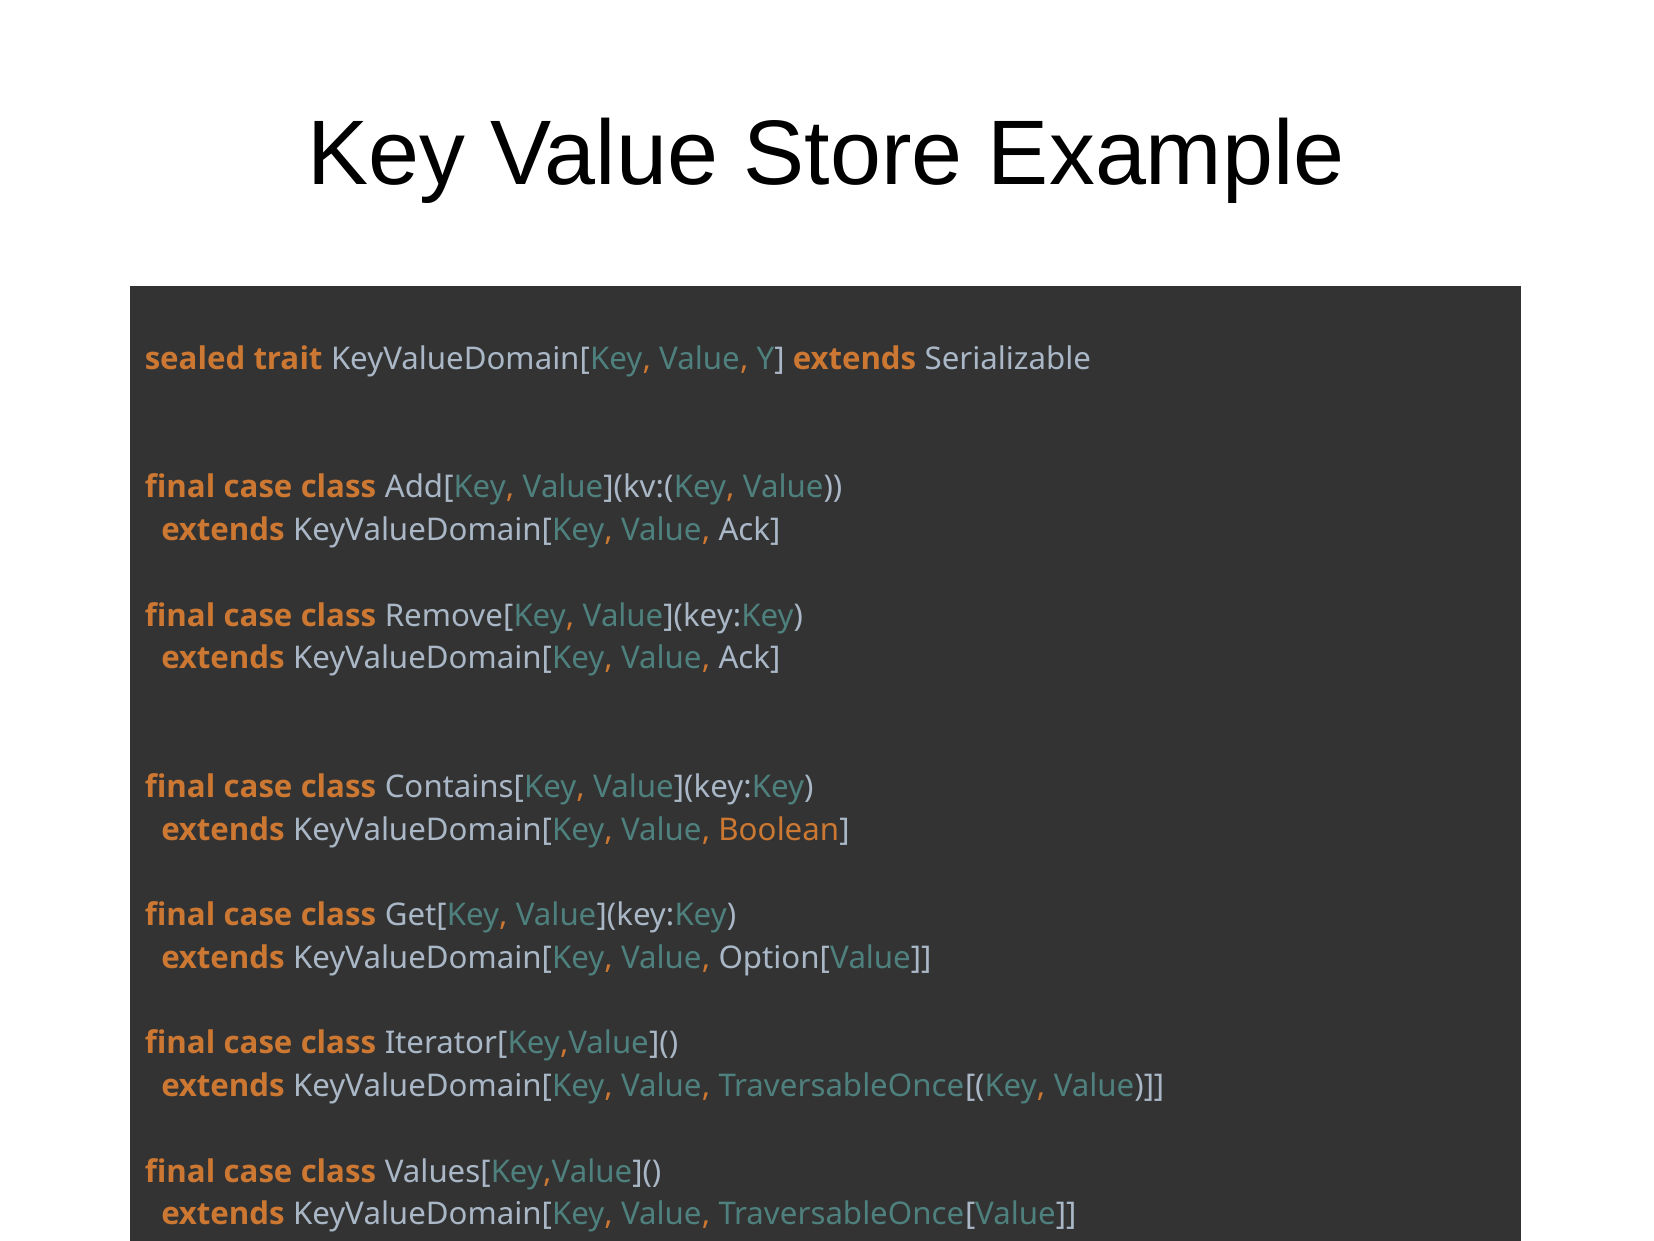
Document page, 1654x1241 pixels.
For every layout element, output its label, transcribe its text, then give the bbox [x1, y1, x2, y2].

title Key Value Store Example [82, 49, 1571, 257]
text_box sealed trait KeyValueDomain[Key, Value, Y] extends Serializable final case class Add[Key, Value](kv:(Key, Value)) extends KeyValueDomain[Key, Value, Ack] final case class Remove[Key, Value](key:Key) extends KeyValueDomain[Key, Value, Ack] final case class Contains[Key, Value](key:Key) extends KeyValueDomain[Key, Value, Boolean] final case class Get[Key, Value](key:Key) extends KeyValueDomain[Key, Value, Option[Value]] final case class Iterator[Key,Value]() extends KeyValueDomain[Key, Value, TraversableOnce[(Key, Value)]] final case class Values[Key,Value]() extends KeyValueDomain[Key, Value, TraversableOnce[Value]] [130, 286, 1521, 1172]
